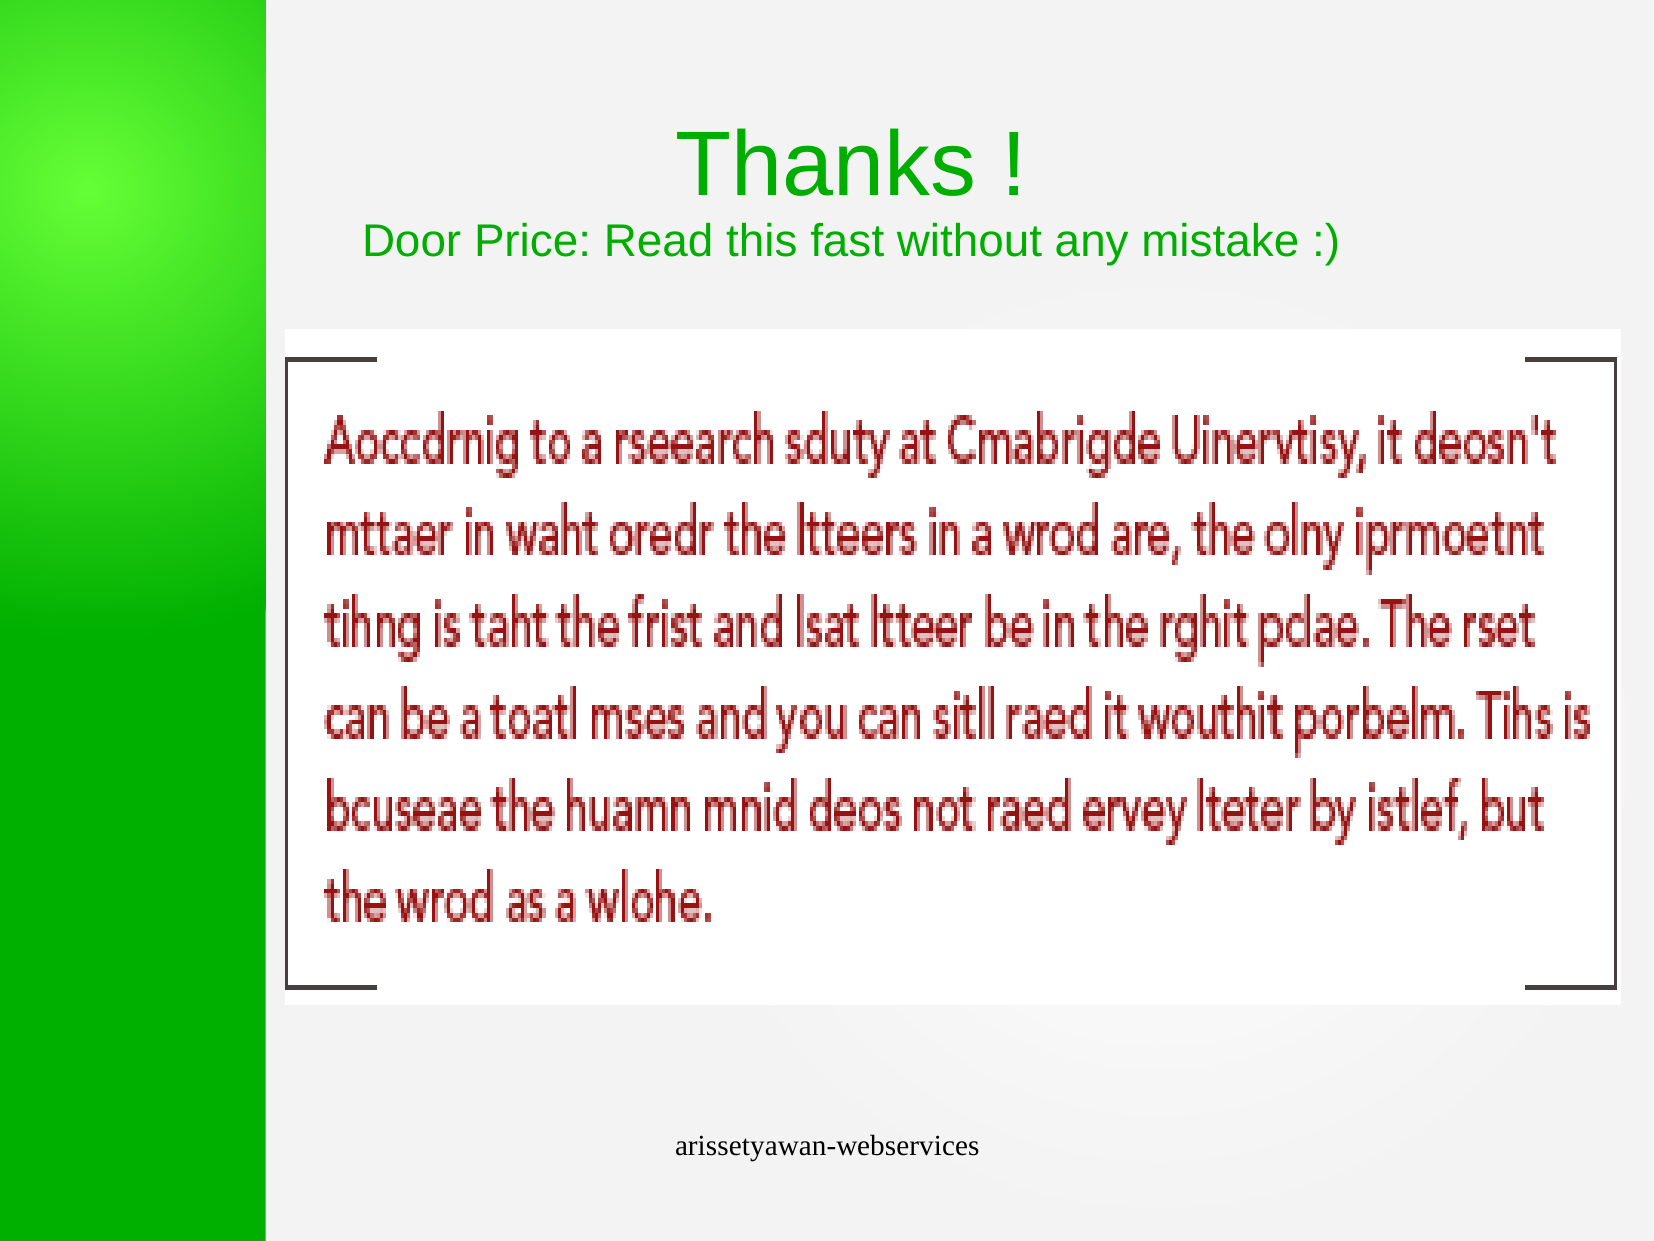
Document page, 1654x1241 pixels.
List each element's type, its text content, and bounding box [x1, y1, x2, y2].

title Thanks ! Door Price: Read this fast without any mistake :) [82, 49, 1621, 331]
picture [285, 329, 1621, 1006]
